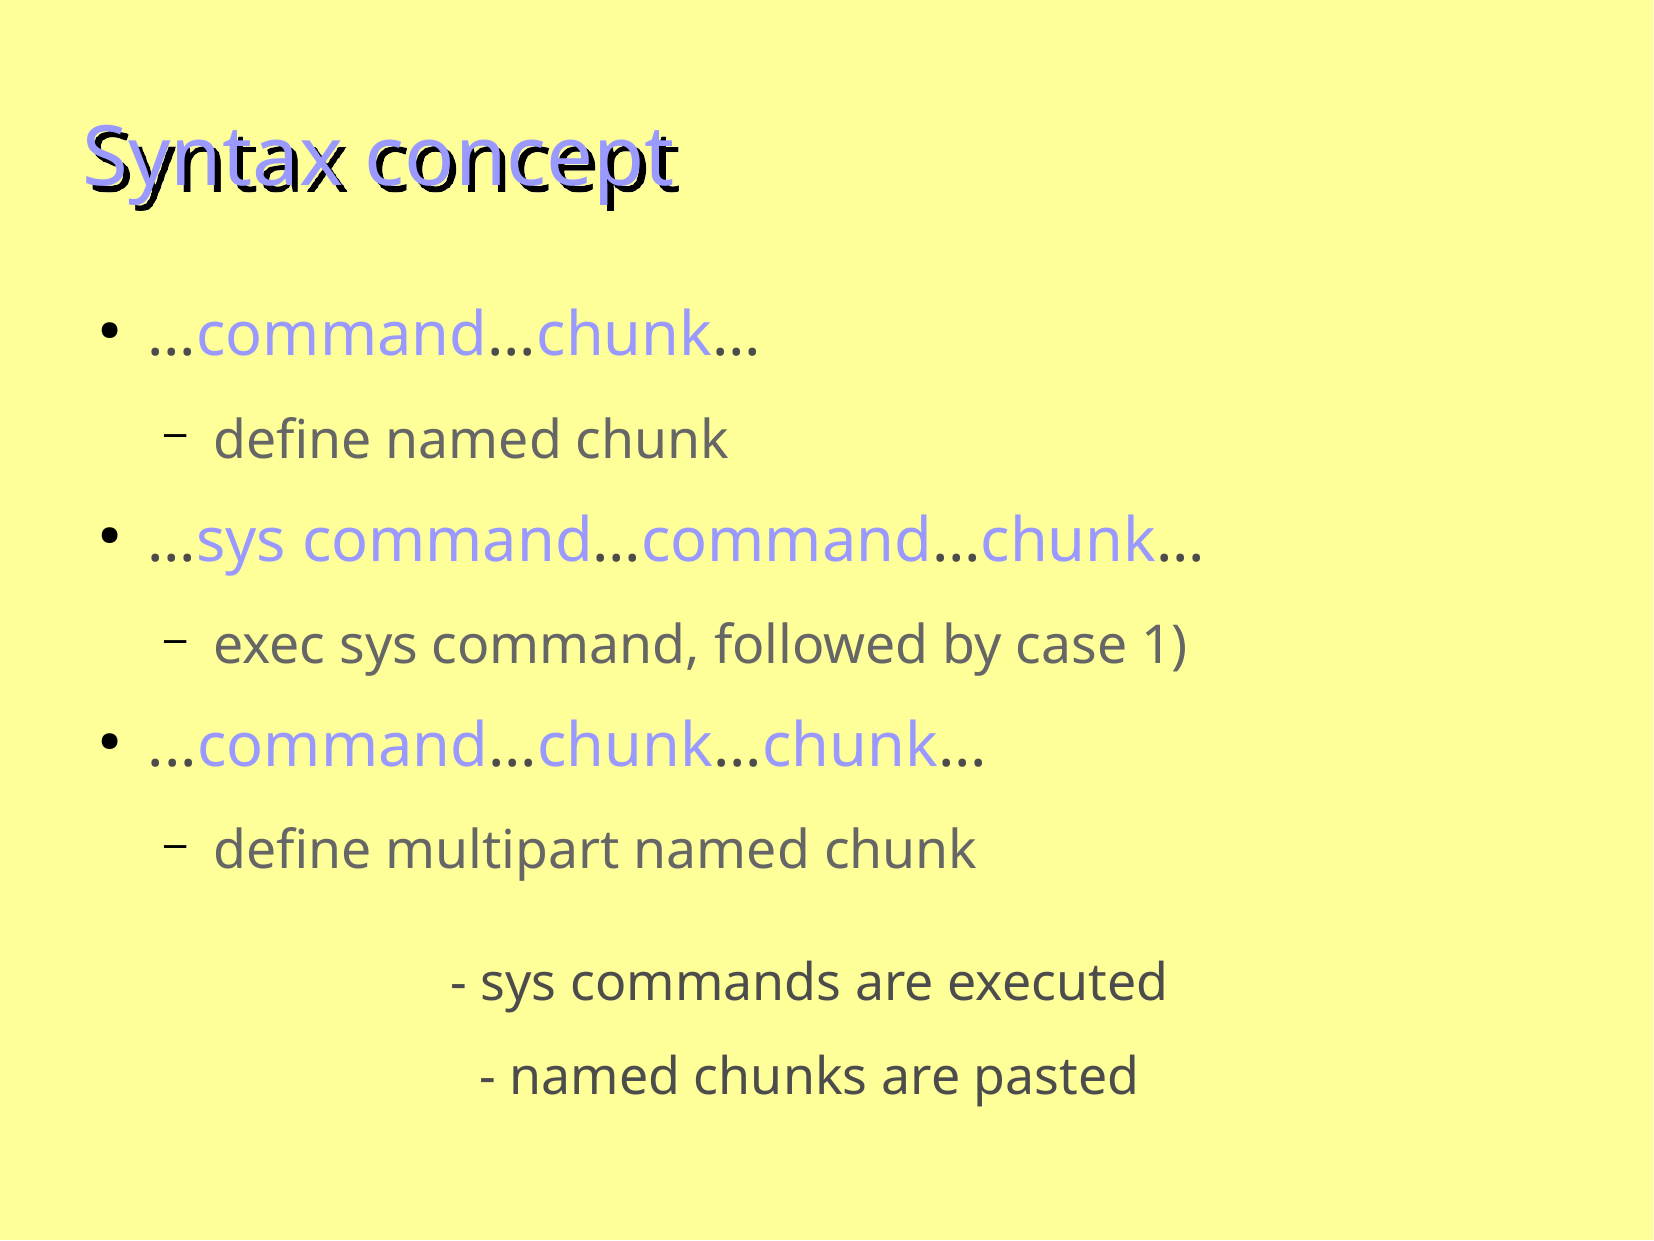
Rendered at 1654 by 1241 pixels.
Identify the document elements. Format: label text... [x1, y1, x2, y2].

title Syntax concept [82, 49, 1571, 257]
list - sys commands are executed - named chunks are pasted [82, 944, 1538, 1111]
list …command...chunk… define named chunk …sys command…command…chunk... exec sys command, followed by case 1) ...command...chunk...chunk... define multipart named chunk [82, 290, 1538, 886]
